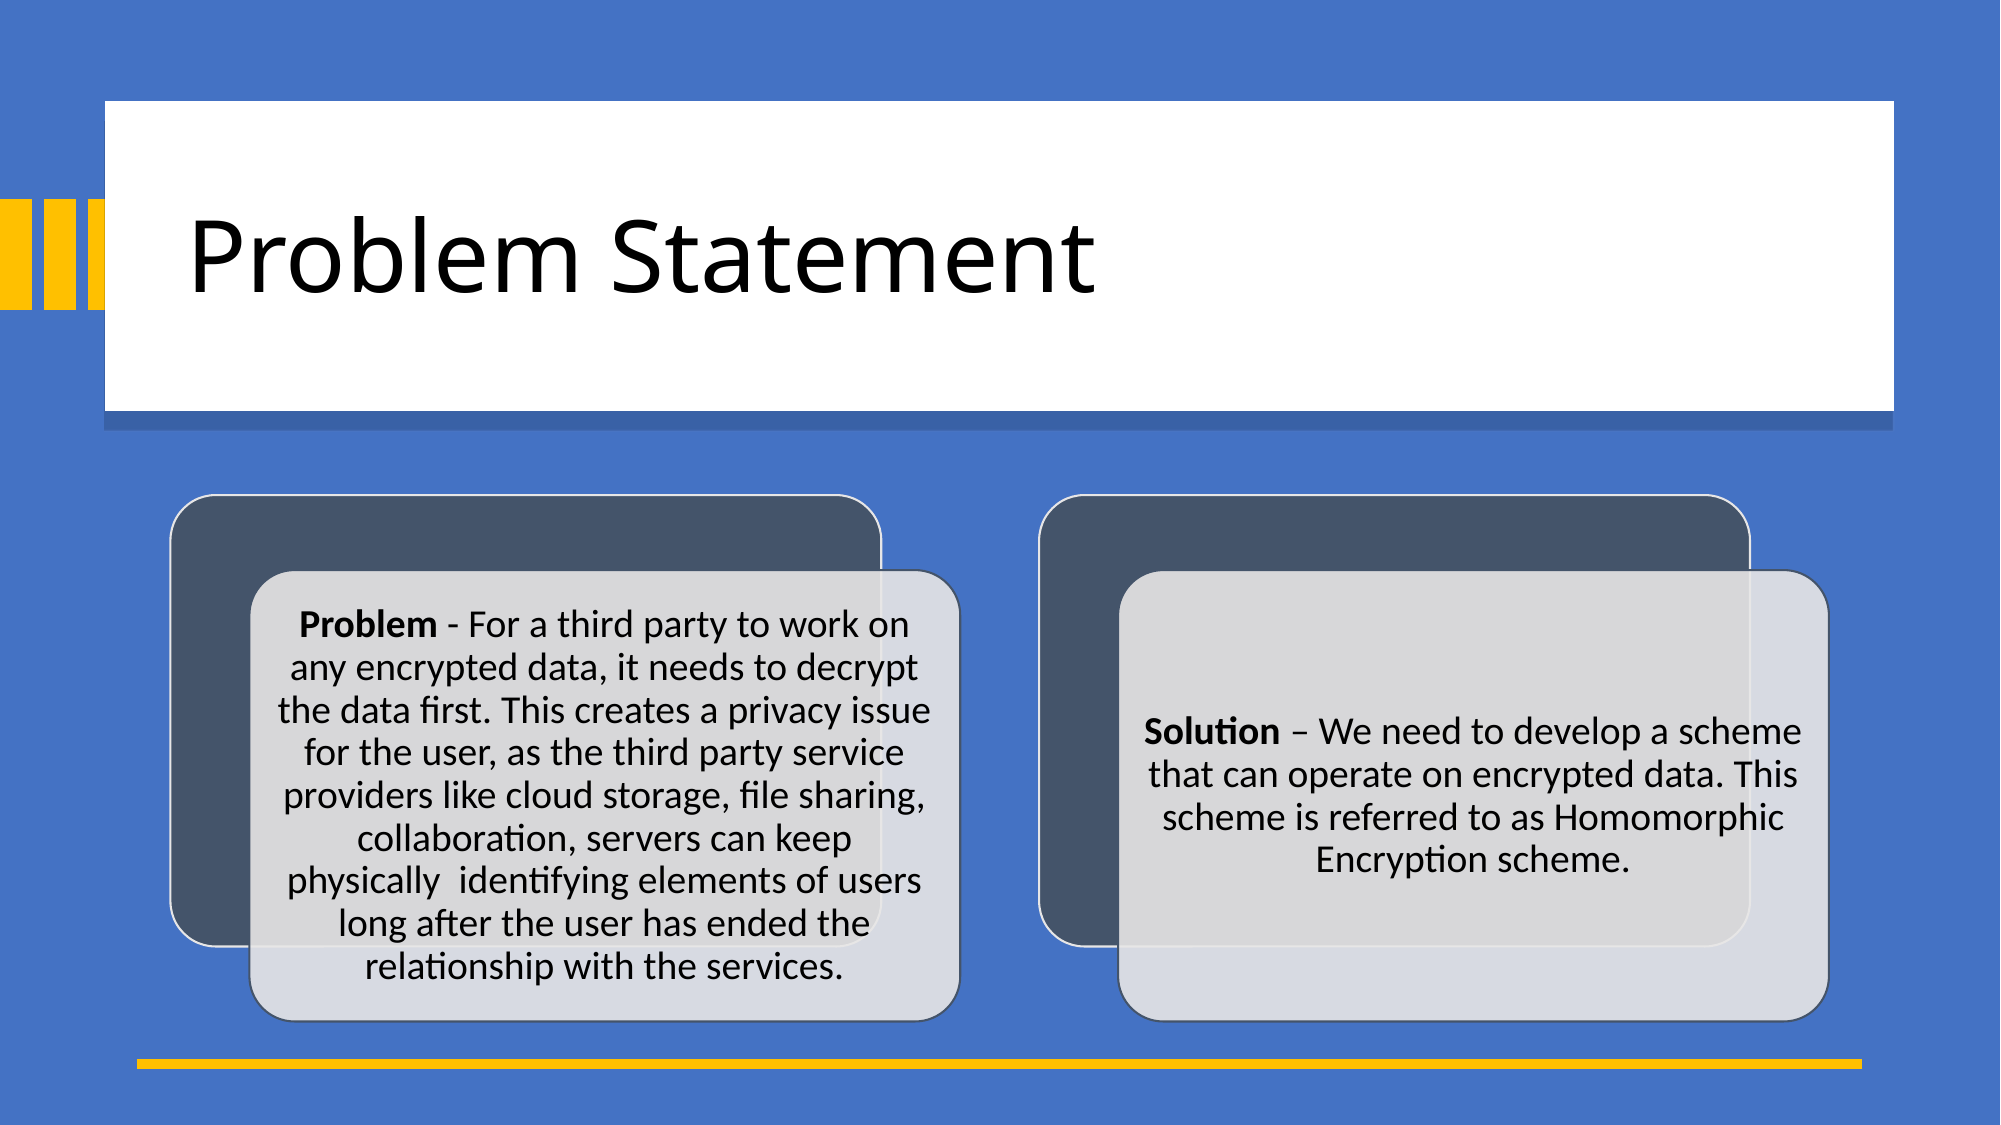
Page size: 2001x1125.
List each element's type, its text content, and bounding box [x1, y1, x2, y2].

text_box [0, 0, 2000, 1125]
text_box Solution – We need to develop a scheme that can operate on encrypted data. This scheme is referred to as Homomorphic Encryption scheme. [1118, 570, 1829, 1022]
text_box Problem - For a third party to work on any encrypted data, it needs to decrypt the data first. This creates a privacy issue for the user, as the third party service providers like cloud storage, file sharing, collaboration, servers can keep physically identifying elements of users long after the user has ended the relationship with the services. [249, 570, 961, 1022]
title Problem Statement [171, 132, 1840, 388]
